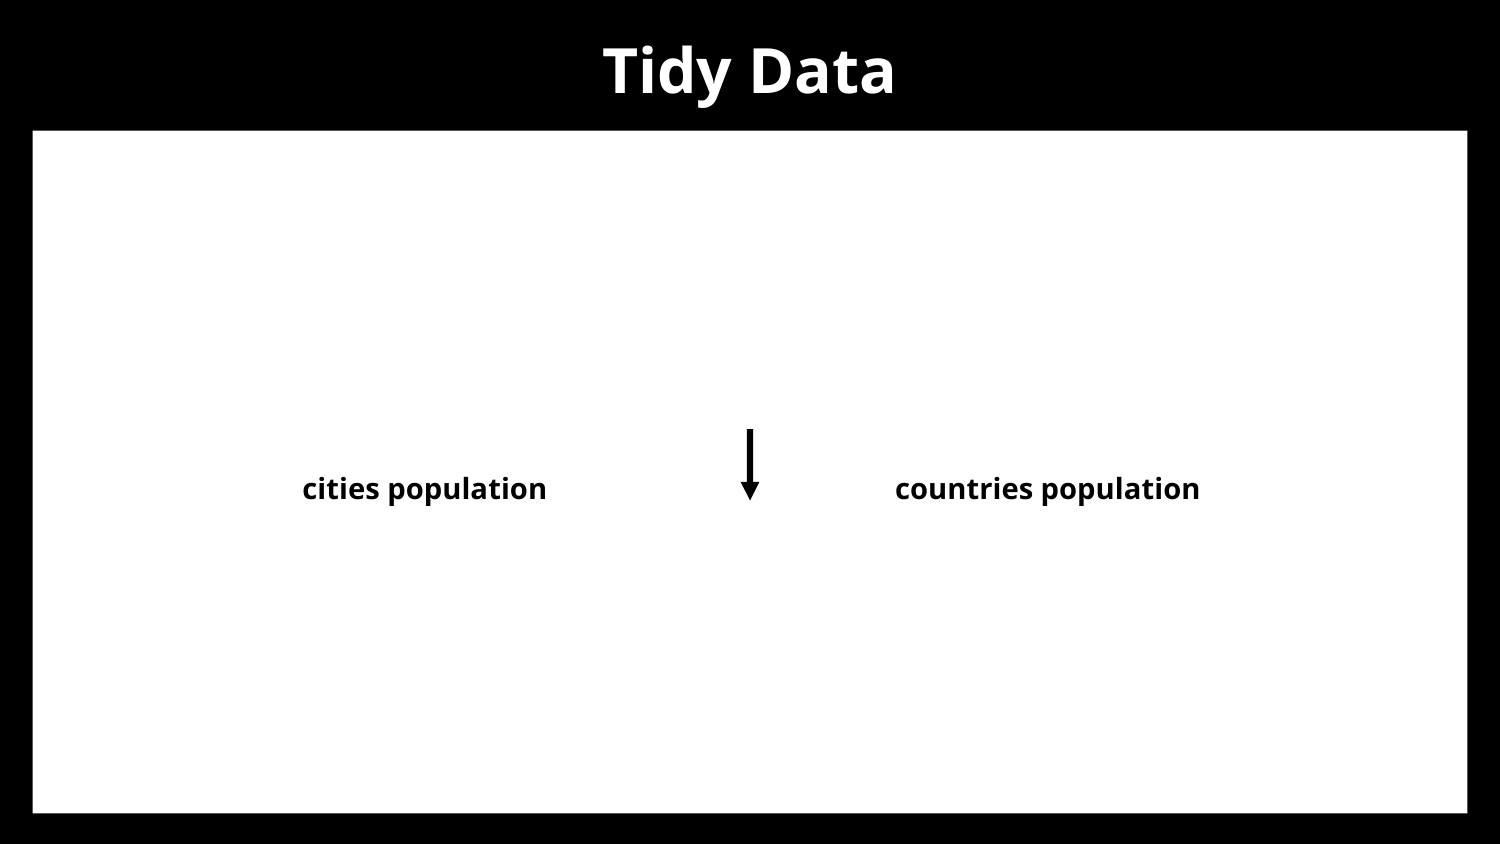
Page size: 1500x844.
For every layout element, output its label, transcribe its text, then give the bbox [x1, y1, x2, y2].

text_box cities population [287, 468, 647, 507]
text_box countries population [880, 468, 1312, 507]
text_box Tidy Data [32, 21, 1468, 116]
